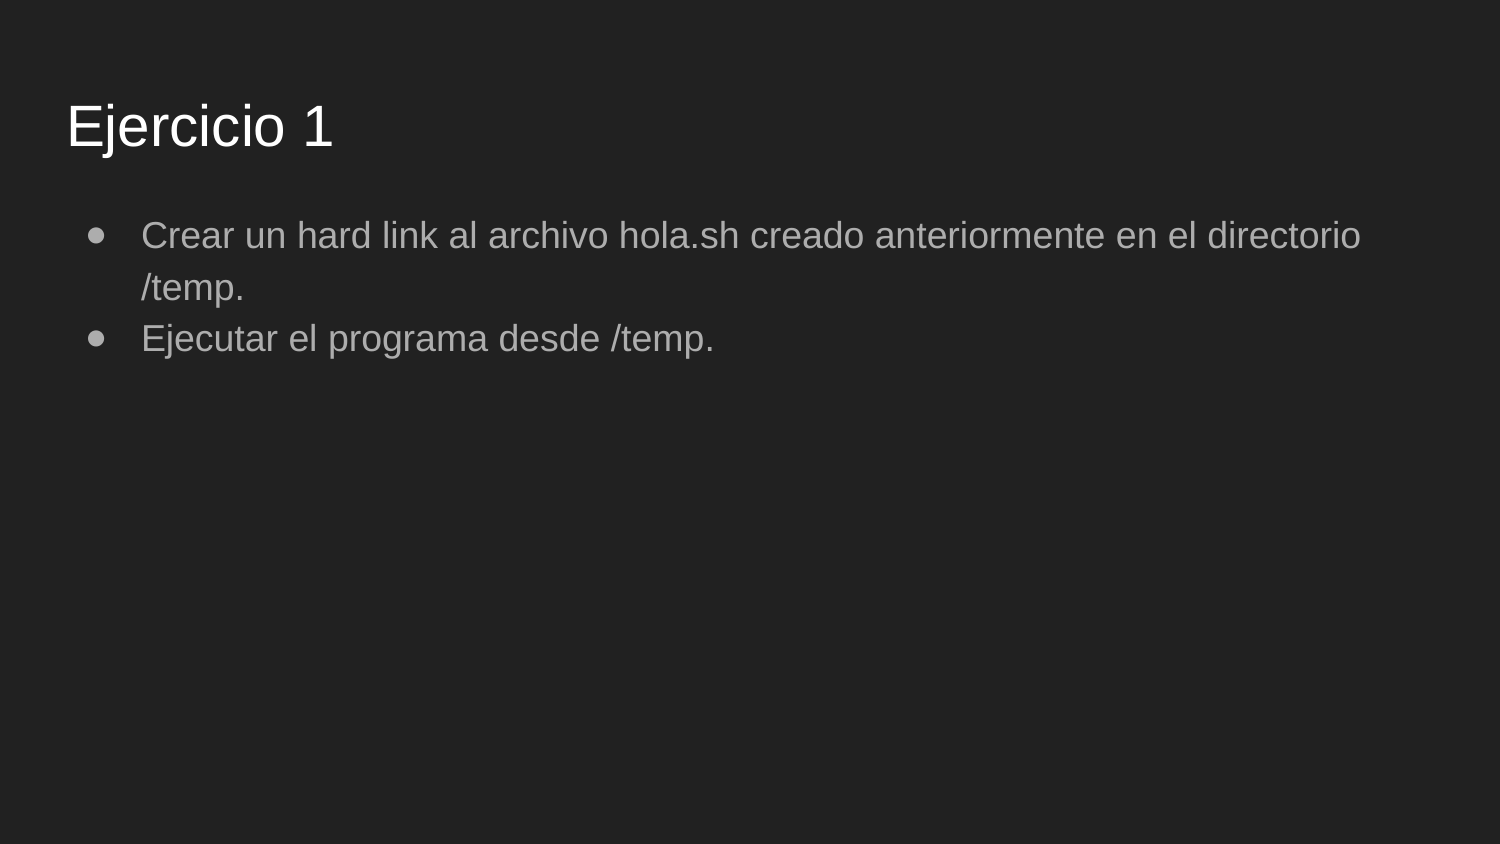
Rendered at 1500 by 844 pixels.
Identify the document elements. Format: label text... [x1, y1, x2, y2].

list Crear un hard link al archivo hola.sh creado anteriormente en el directorio /temp. Ejecutar el programa desde /temp. [51, 189, 1449, 750]
title Ejercicio 1 [51, 72, 1449, 167]
